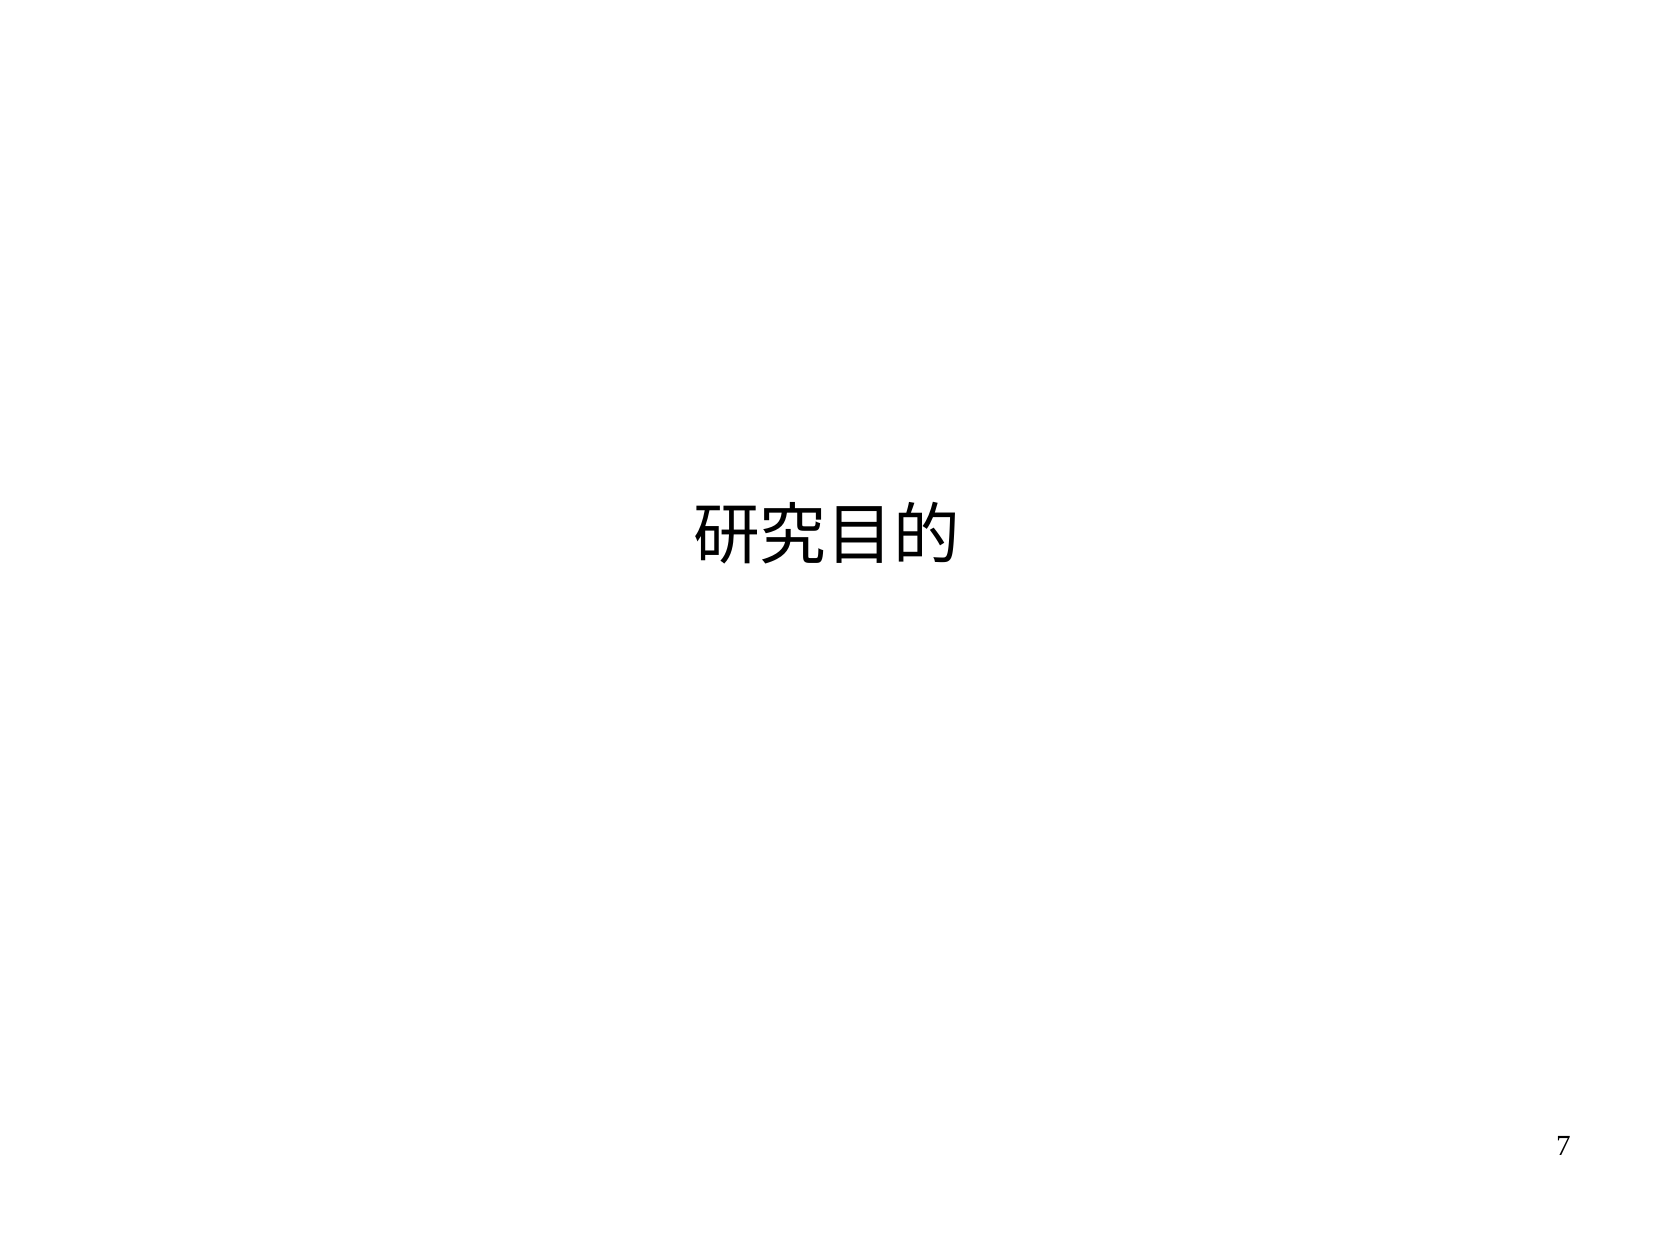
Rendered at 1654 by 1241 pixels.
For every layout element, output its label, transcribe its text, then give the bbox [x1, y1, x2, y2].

subtitle 研究目的 [82, 49, 1571, 1010]
